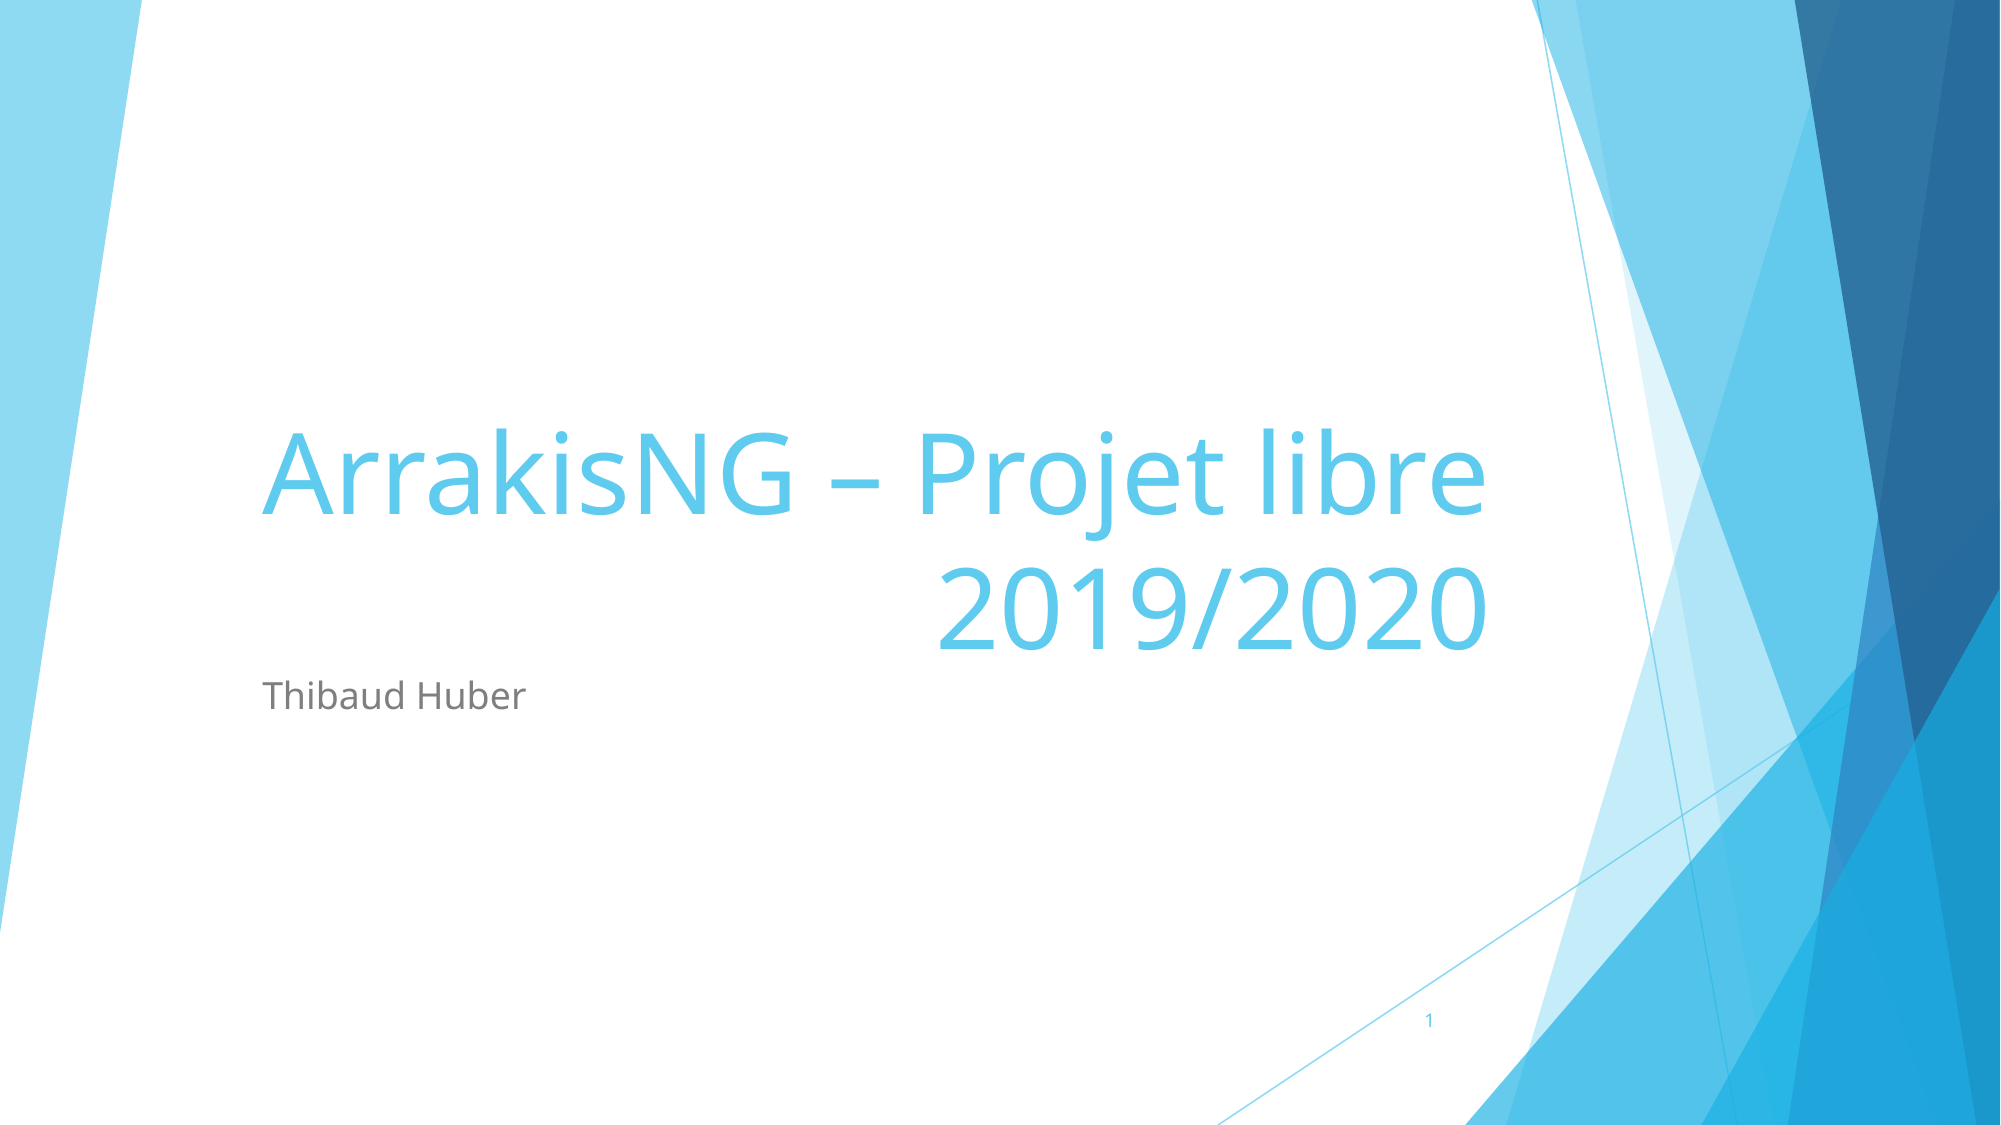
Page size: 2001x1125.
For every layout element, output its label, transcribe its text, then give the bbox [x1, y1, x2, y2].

subtitle Thibaud Huber [247, 664, 1522, 845]
text_box [1409, 991, 1522, 1051]
title ArrakisNG – Projet libre 2019/2020 [247, 394, 1522, 664]
